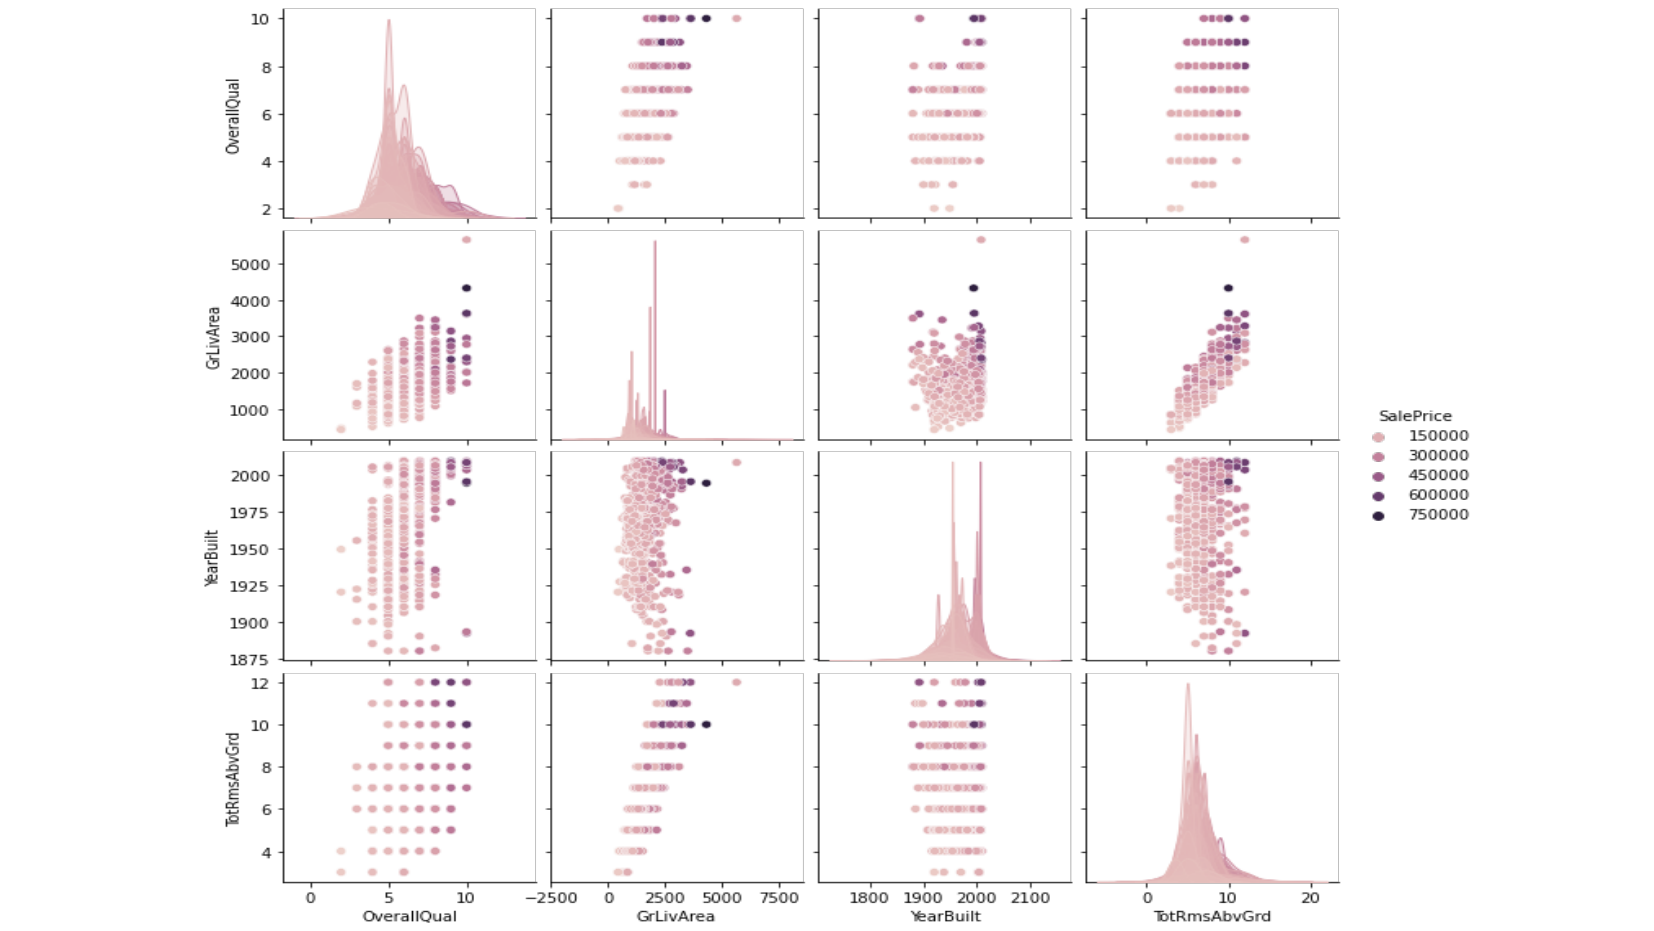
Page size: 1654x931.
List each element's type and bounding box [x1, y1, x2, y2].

picture [195, 1, 1484, 931]
